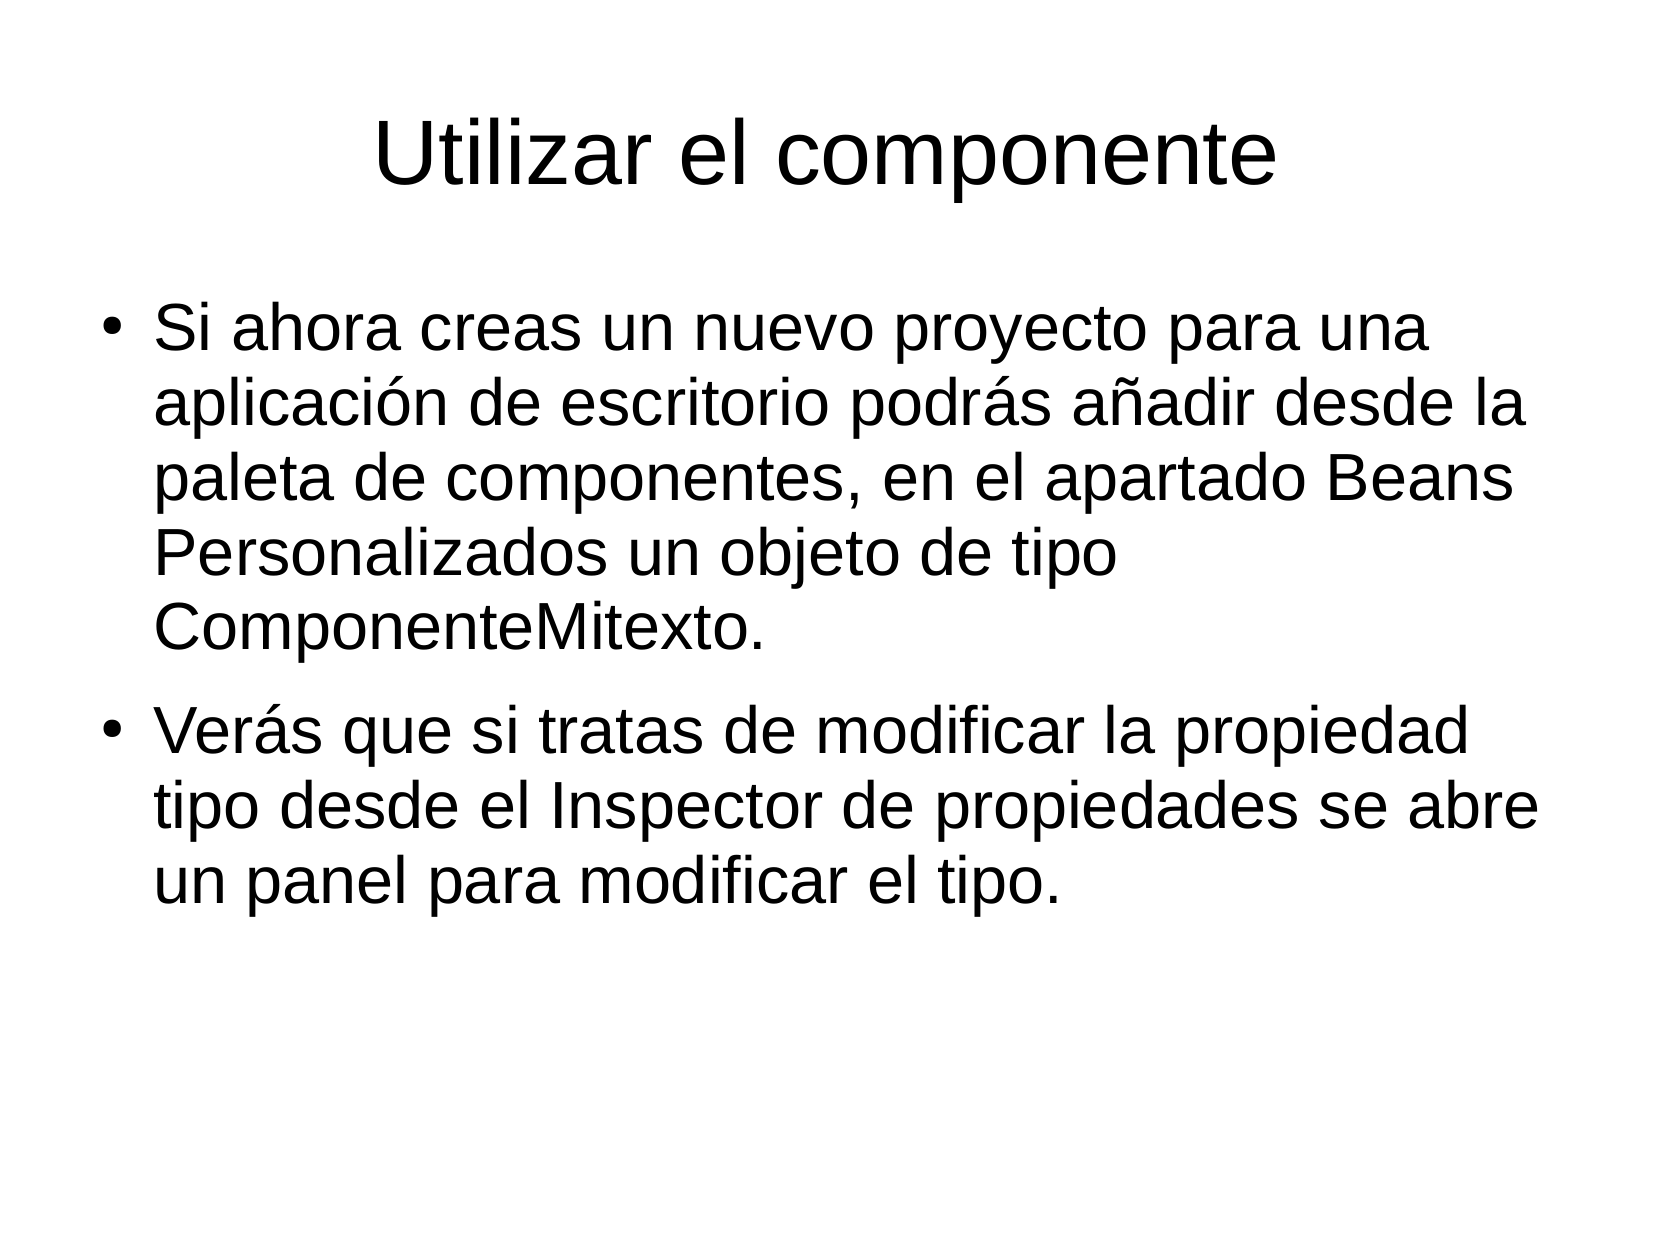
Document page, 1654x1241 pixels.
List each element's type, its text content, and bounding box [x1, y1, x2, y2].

title Utilizar el componente [82, 56, 1571, 250]
list Si ahora creas un nuevo proyecto para una aplicación de escritorio podrás añadir desde la paleta de componentes, en el apartado Beans Personalizados un objeto de tipo ComponenteMitexto. Verás que si tratas de modificar la propiedad tipo desde el Inspector de propiedades se abre un panel para modificar el tipo. [82, 290, 1571, 1109]
